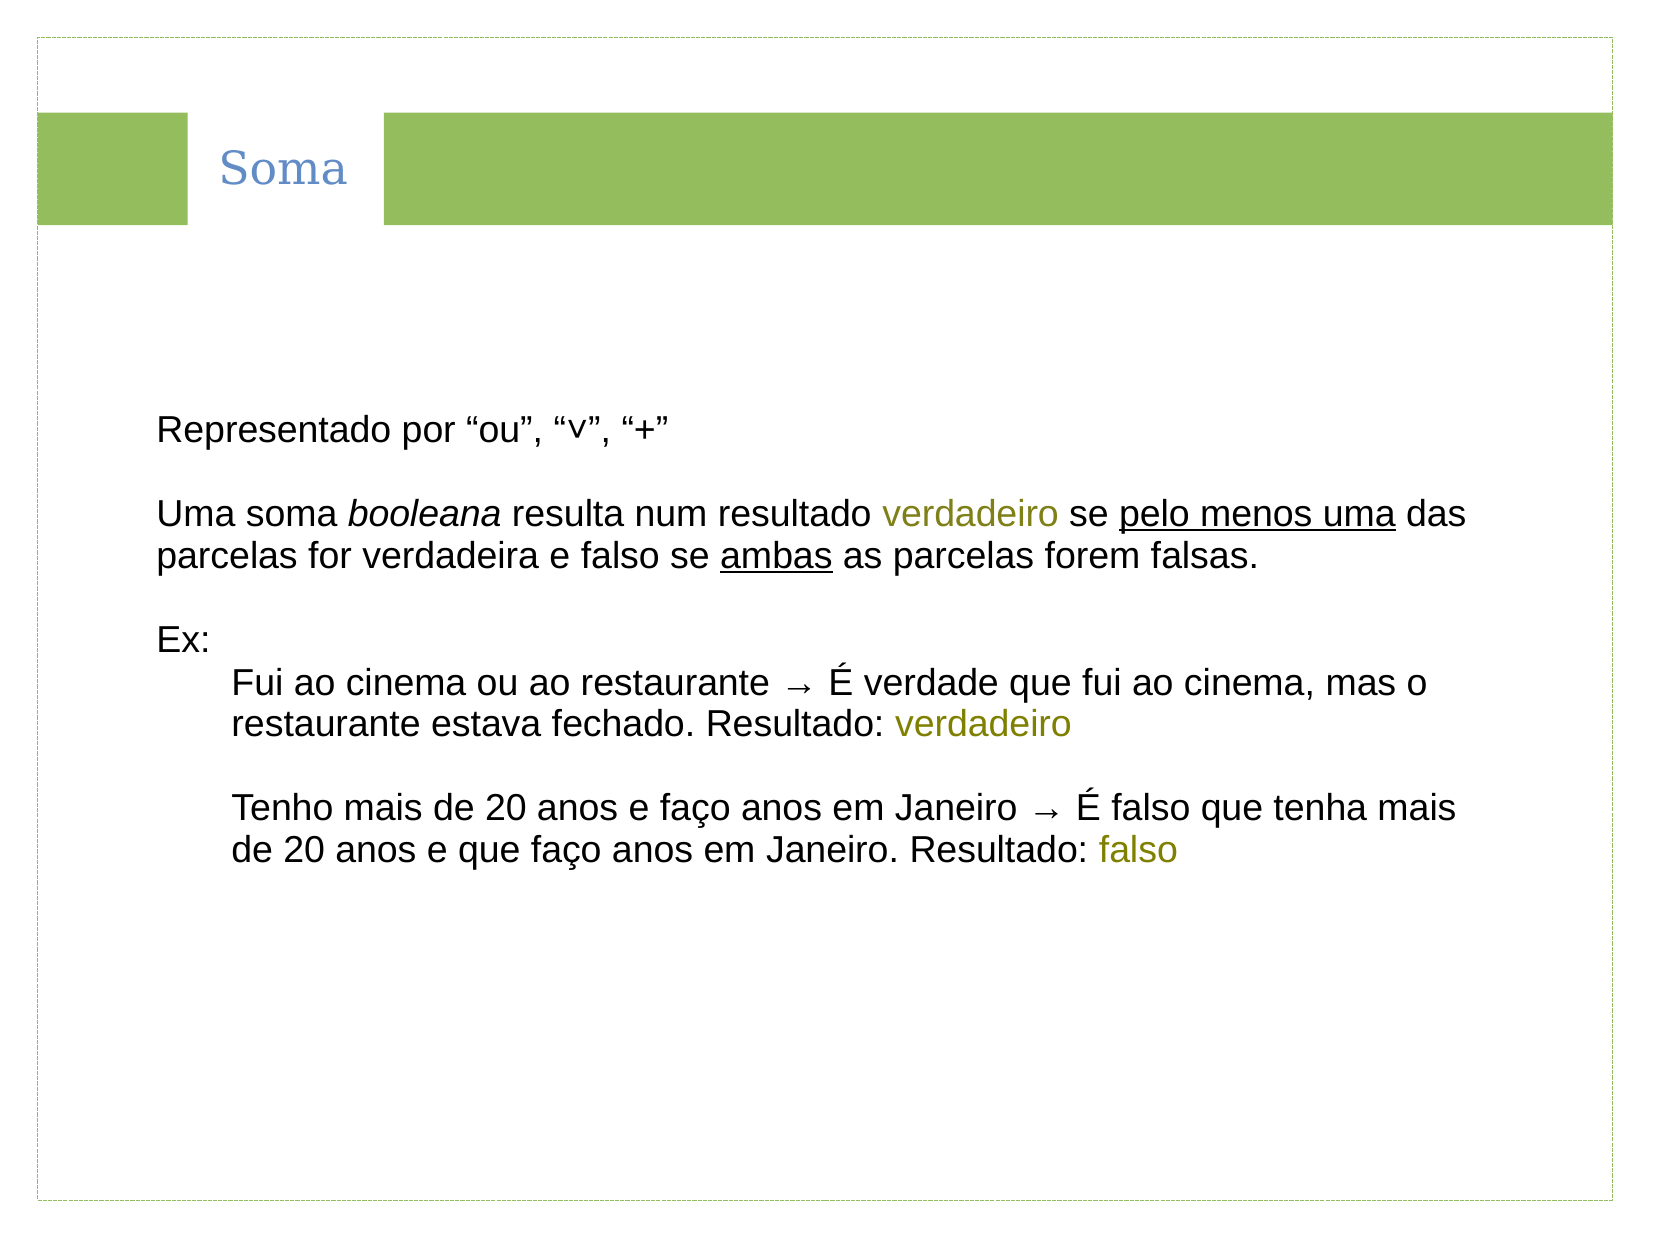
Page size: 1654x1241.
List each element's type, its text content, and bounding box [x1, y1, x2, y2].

text_box [383, 112, 1613, 226]
text_box Representado por “ou”, “˅”, “+” Uma soma booleana resulta num resultado verdadeiro se pelo menos uma das parcelas for verdadeira e falso se ambas as parcelas forem falsas. Ex: Fui ao cinema ou ao restaurante → É verdade que fui ao cinema, mas o restaurante estava fechado. Resultado: verdadeiro Tenho mais de 20 anos e faço anos em Janeiro → É falso que tenha mais de 20 anos e que faço anos em Janeiro. Resultado: falso [141, 401, 1496, 879]
text_box Soma [203, 134, 363, 203]
text_box [37, 112, 188, 226]
